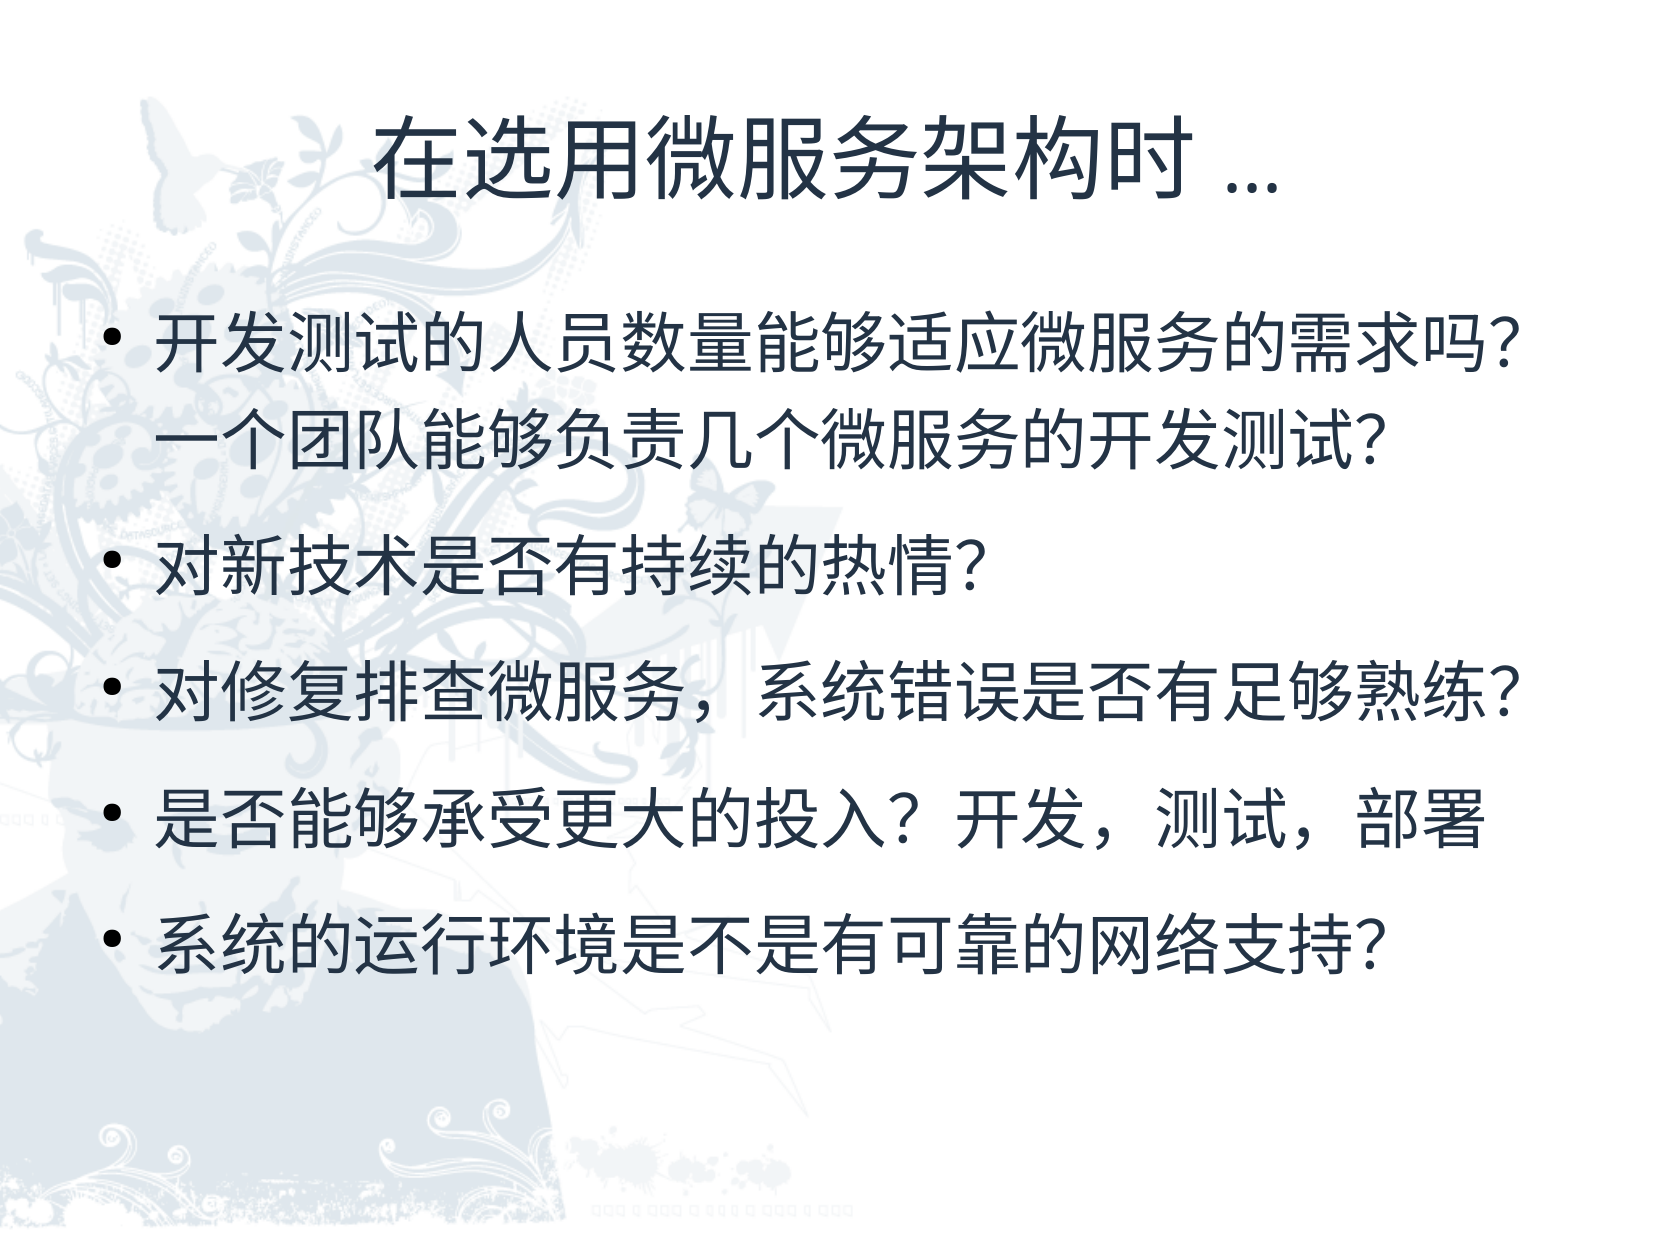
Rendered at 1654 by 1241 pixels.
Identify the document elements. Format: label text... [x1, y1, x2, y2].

list 开发测试的人员数量能够适应微服务的需求吗？一个团队能够负责几个微服务的开发测试？ 对新技术是否有持续的热情？ 对修复排查微服务，系统错误是否有足够熟练？ 是否能够承受更大的投入？开发，测试，部署 系统的运行环境是不是有可靠的网络支持？ [82, 290, 1576, 1109]
picture [0, 0, 1654, 1241]
title 在选用微服务架构时... [82, 49, 1571, 257]
